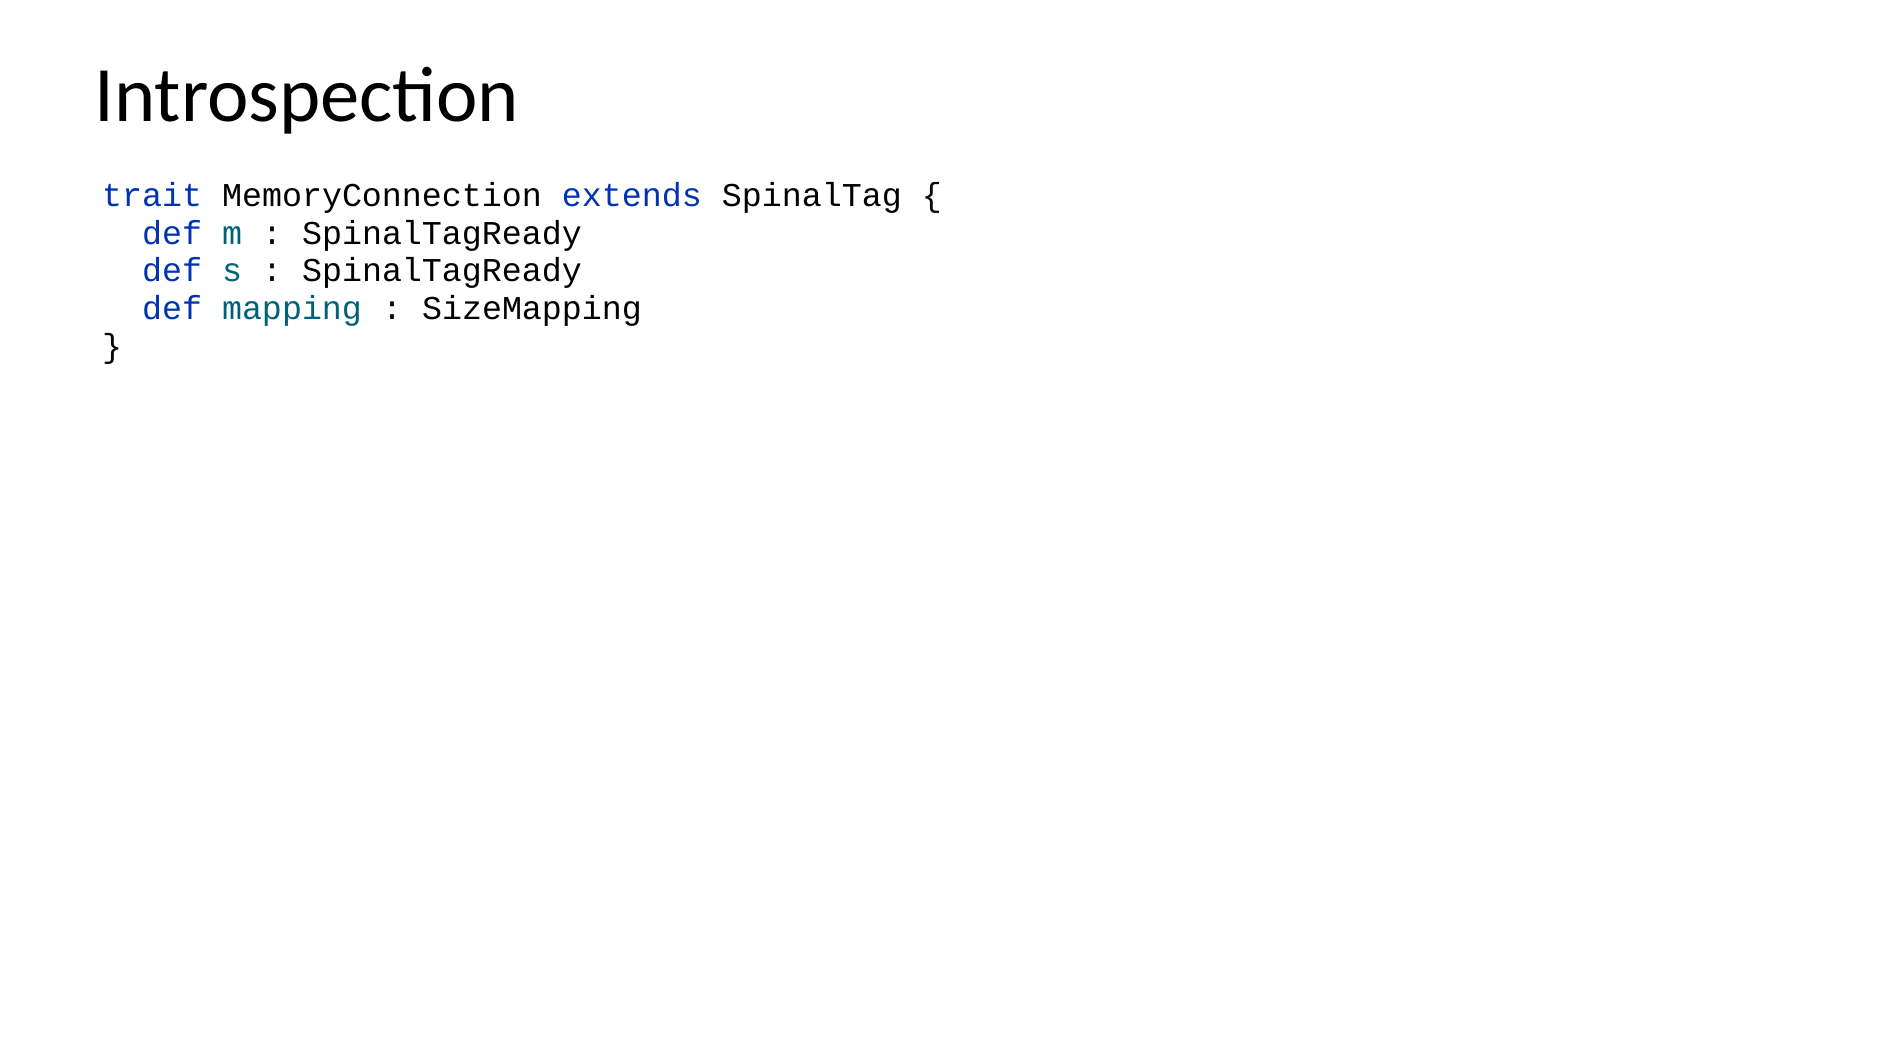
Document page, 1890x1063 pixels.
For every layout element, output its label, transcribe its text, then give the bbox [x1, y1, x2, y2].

title Introspection [94, 12, 1796, 191]
text_box trait MemoryConnection extends SpinalTag { def m : SpinalTagReady def s : SpinalTagReady def mapping : SizeMapping } [47, 171, 1465, 451]
